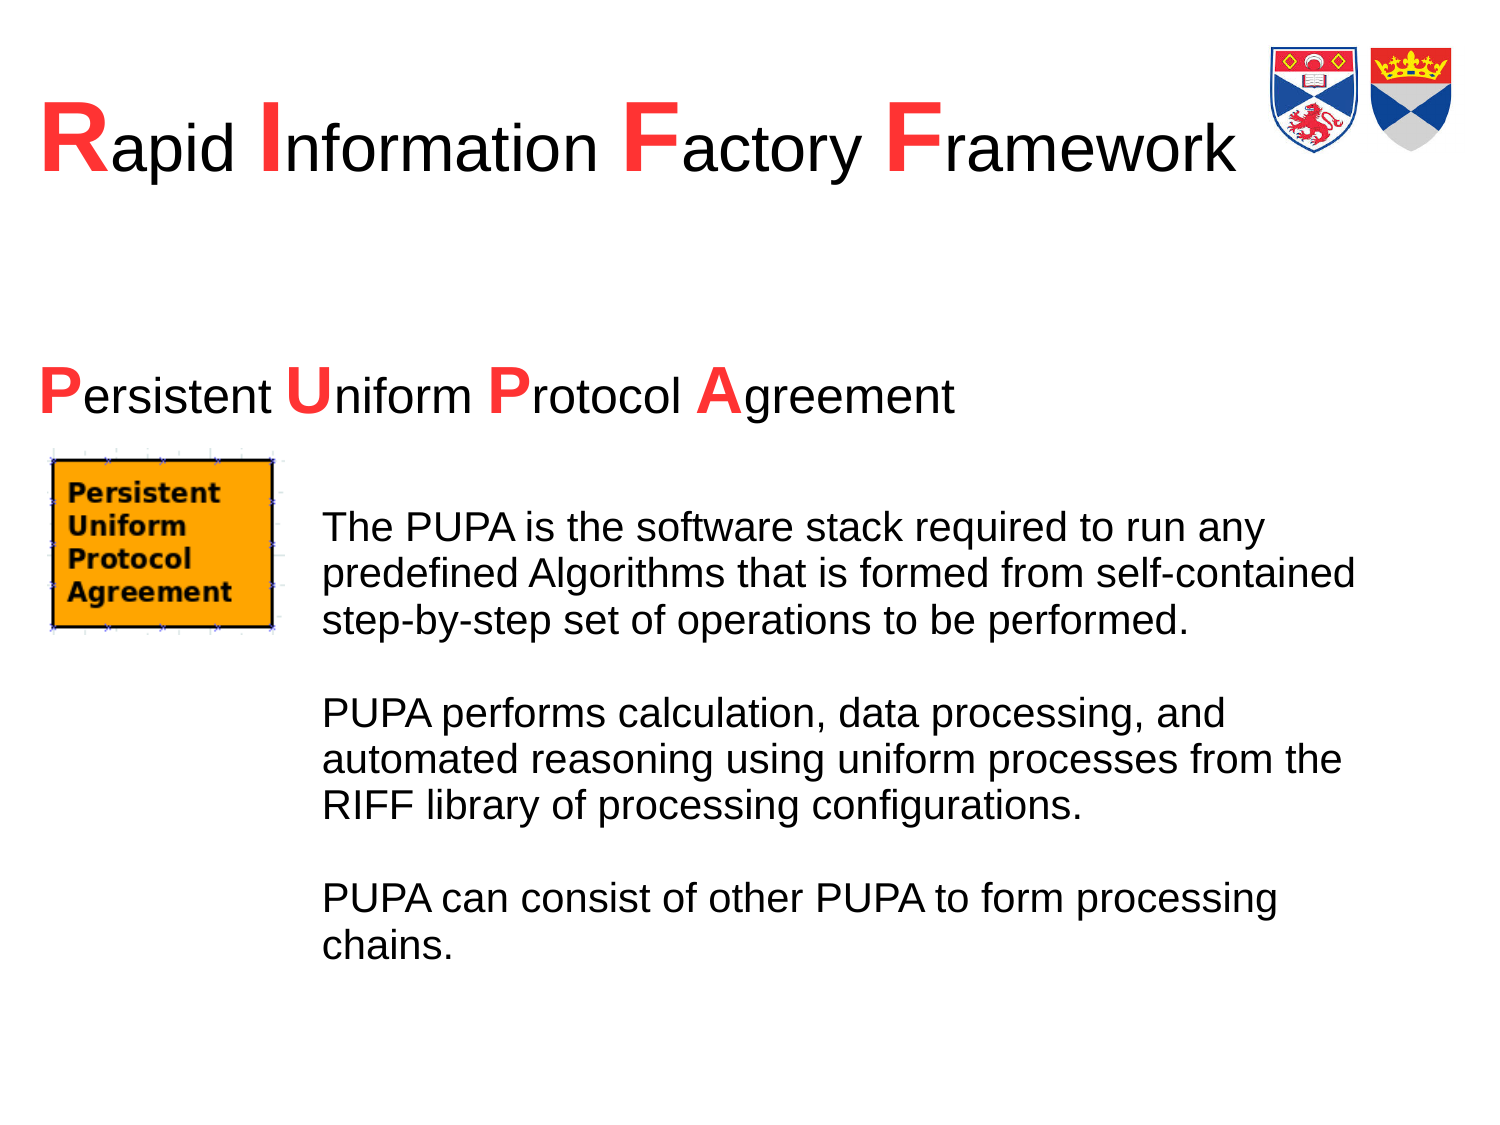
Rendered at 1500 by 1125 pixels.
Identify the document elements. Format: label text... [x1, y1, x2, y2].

picture [47, 448, 285, 635]
text_box Persistent Uniform Protocol Agreement [23, 345, 1458, 438]
text_box Rapid Information Factory Framework [23, 73, 1269, 201]
picture [1268, 45, 1465, 154]
text_box The PUPA is the software stack required to run any predefined Algorithms that is formed from self-contained step-by-step set of operations to be performed. PUPA performs calculation, data processing, and automated reasoning using uniform processes from the RIFF library of processing configurations. PUPA can consist of other PUPA to form processing chains. [307, 496, 1394, 1004]
